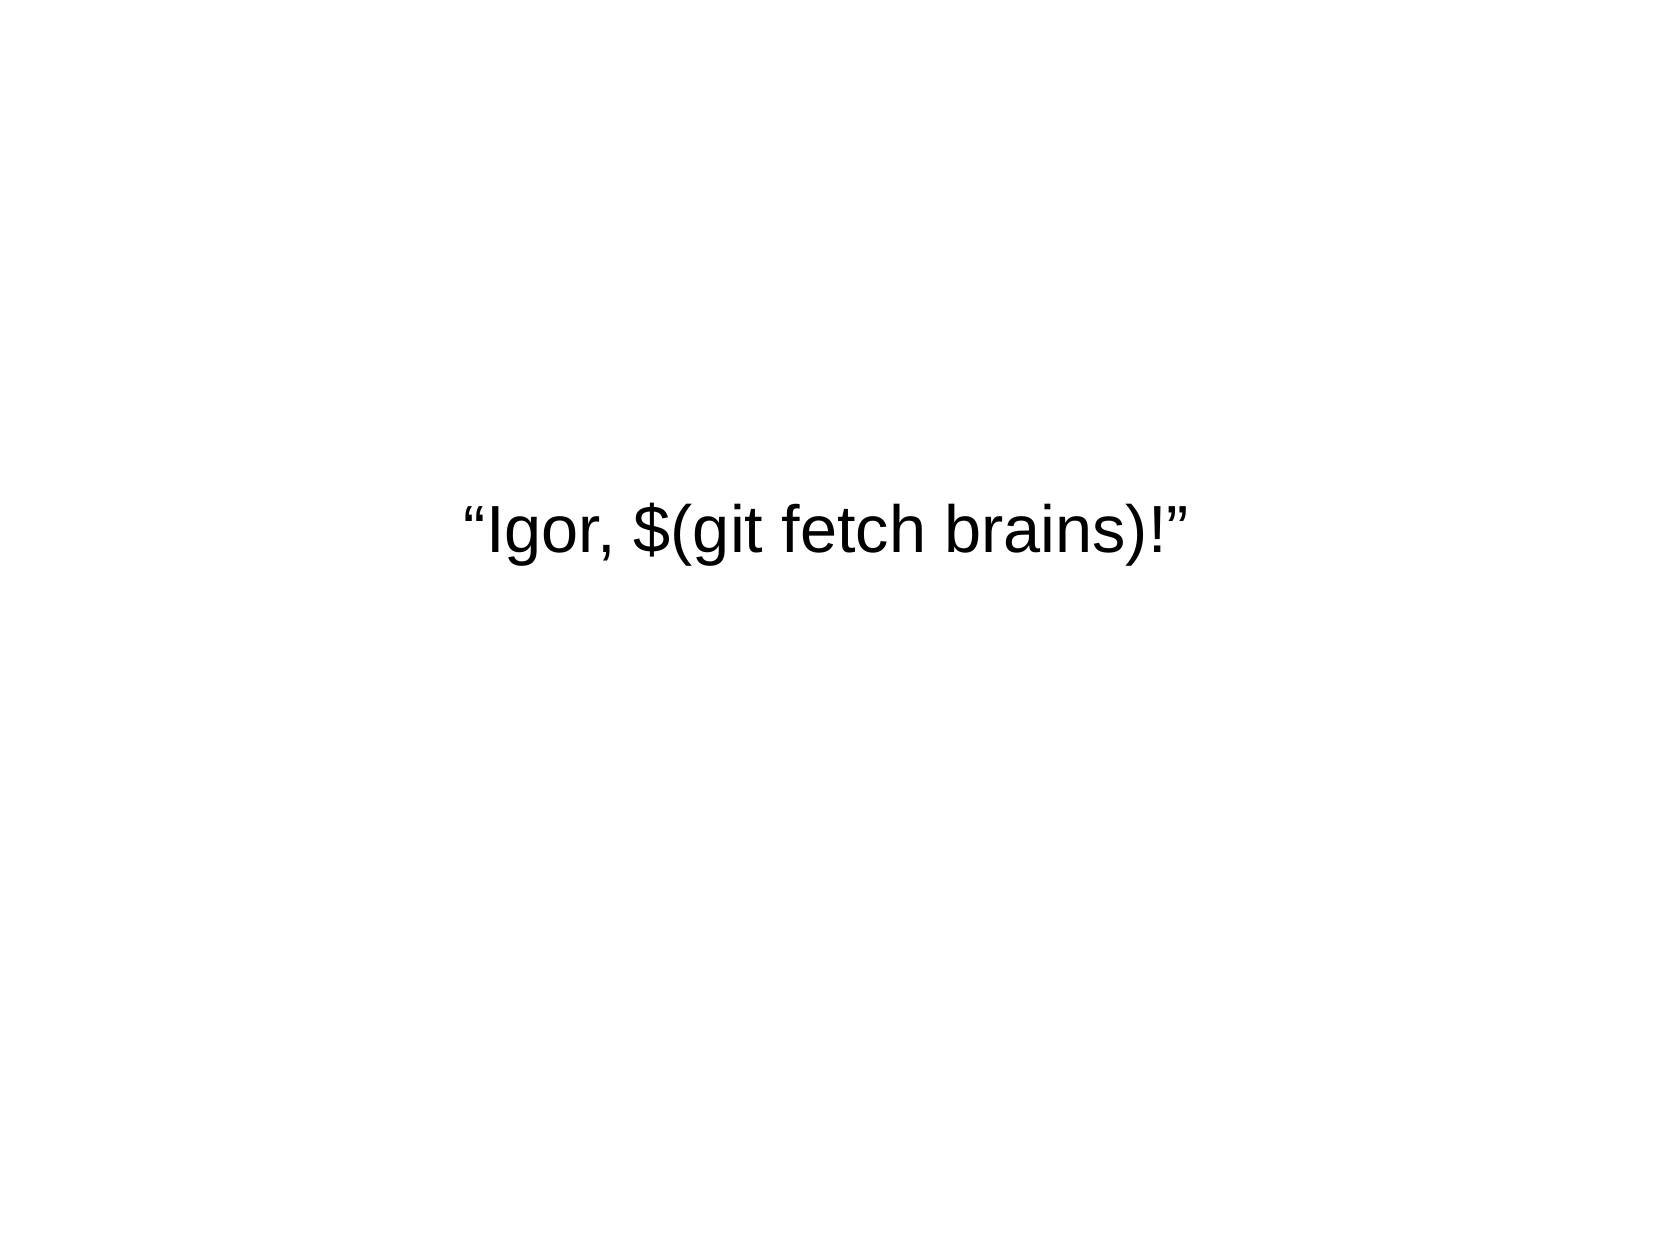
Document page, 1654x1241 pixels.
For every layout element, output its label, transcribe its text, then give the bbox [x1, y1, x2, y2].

subtitle “Igor, $(git fetch brains)!” [82, 49, 1571, 1010]
